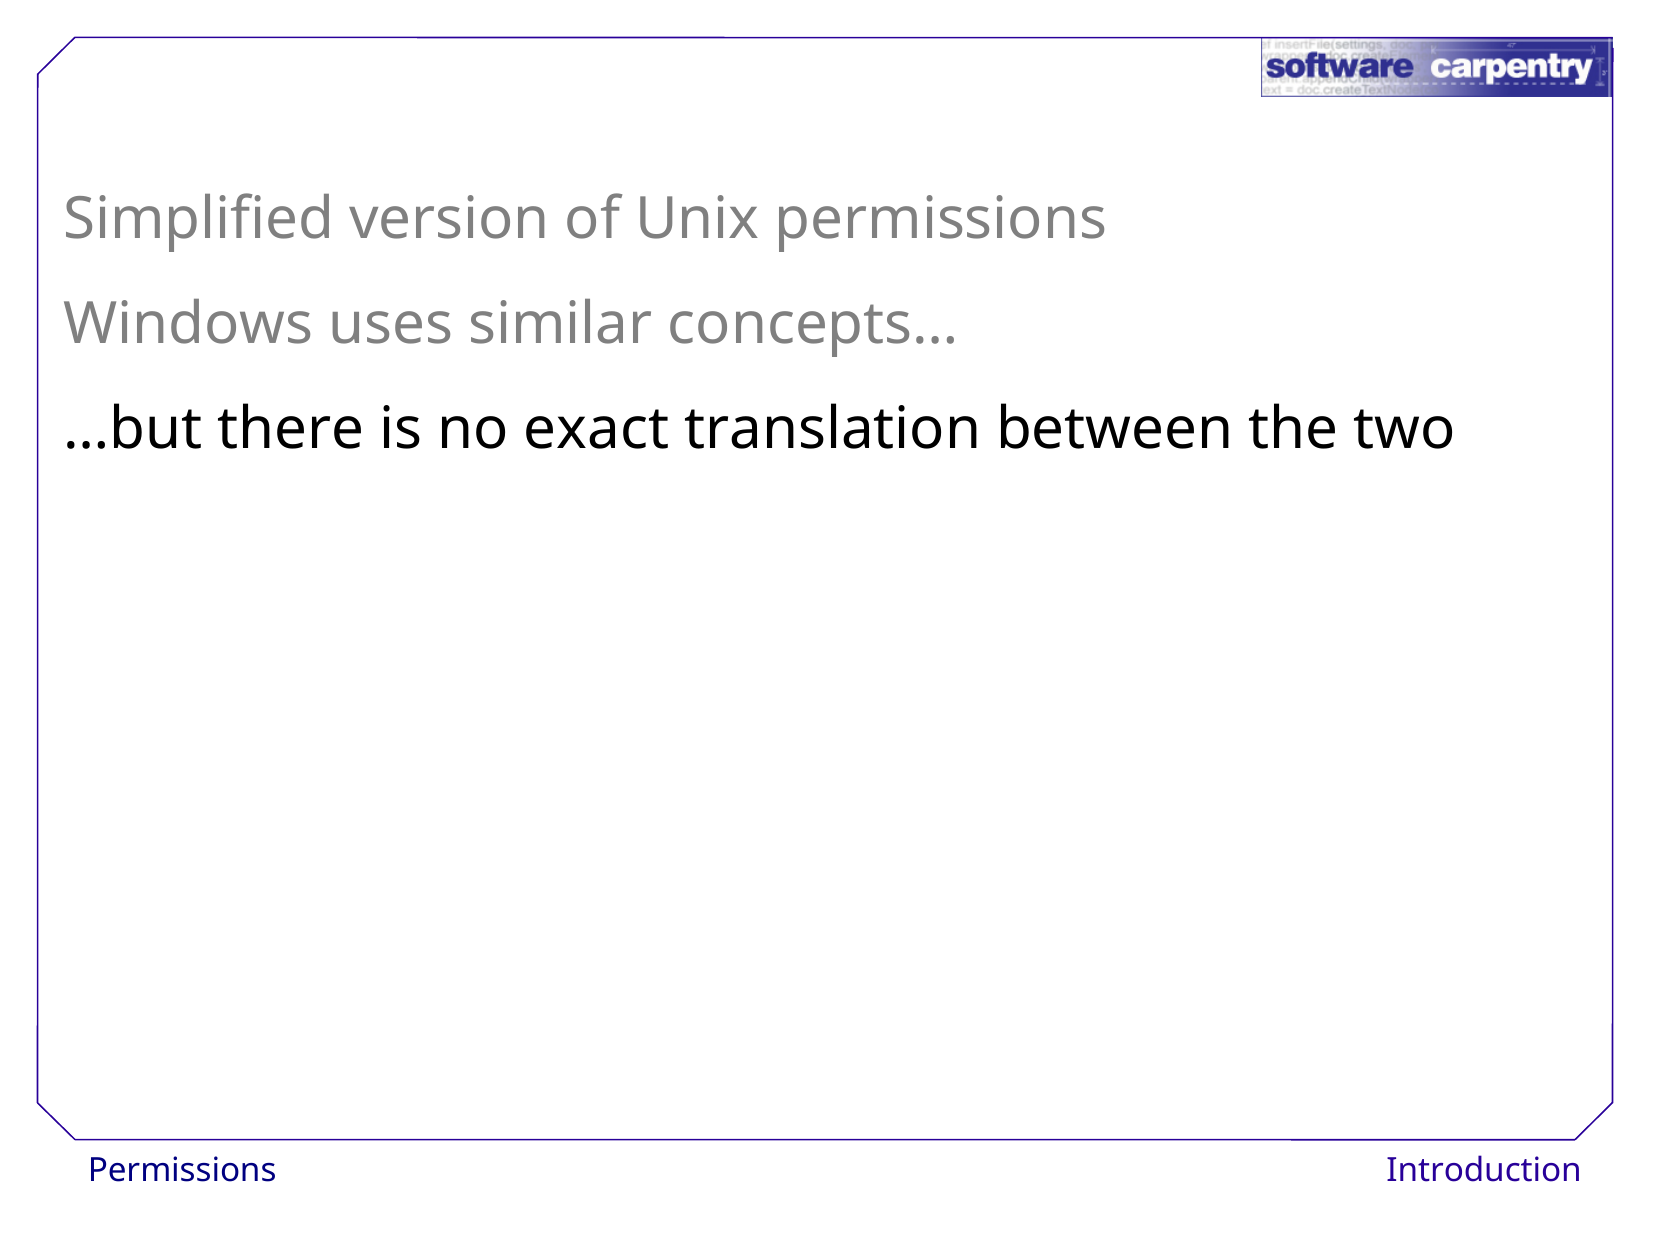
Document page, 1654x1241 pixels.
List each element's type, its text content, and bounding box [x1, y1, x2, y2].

picture [1261, 39, 1613, 97]
text_box Simplified version of Unix permissions Windows uses similar concepts… …but there is no exact translation between the two [48, 138, 1621, 469]
